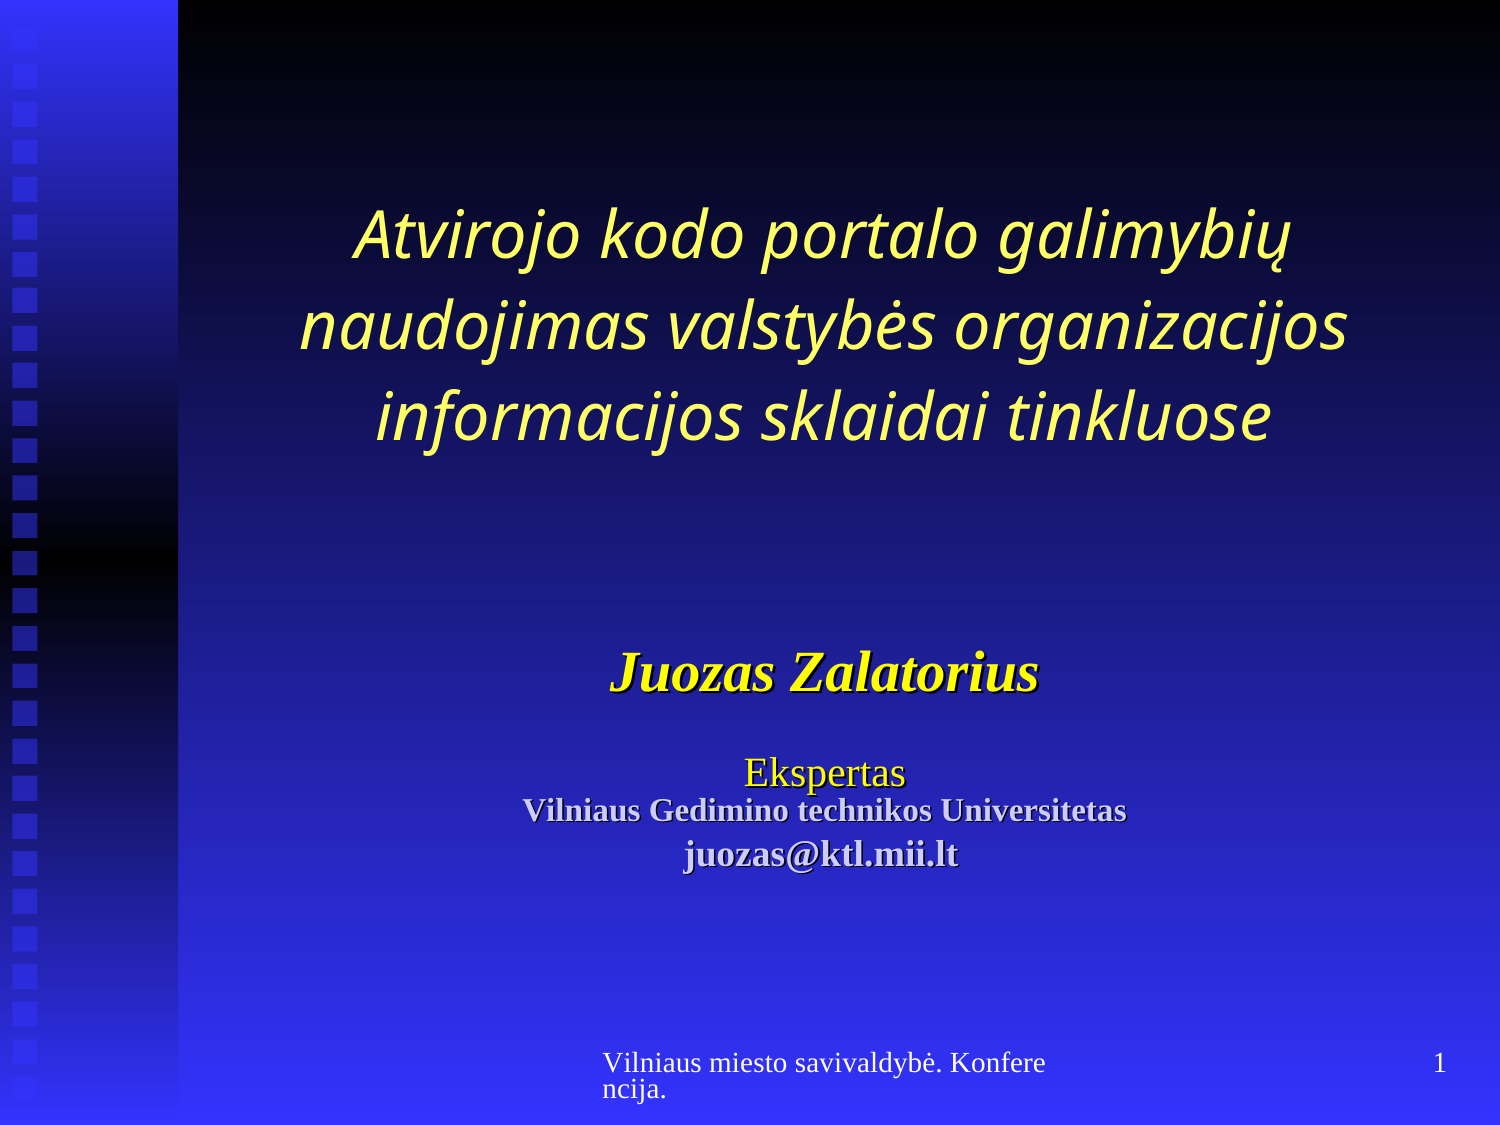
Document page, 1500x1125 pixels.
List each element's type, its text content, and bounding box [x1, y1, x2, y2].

subtitle Juozas Zalatorius Ekspertas Vilniaus Gedimino technikos Universitetas juozas@ktl.mii.lt [300, 637, 1351, 947]
title Atvirojo kodo portalo galimybių naudojimas valstybės organizacijos informacijos sklaidai tinkluose [187, 174, 1463, 563]
